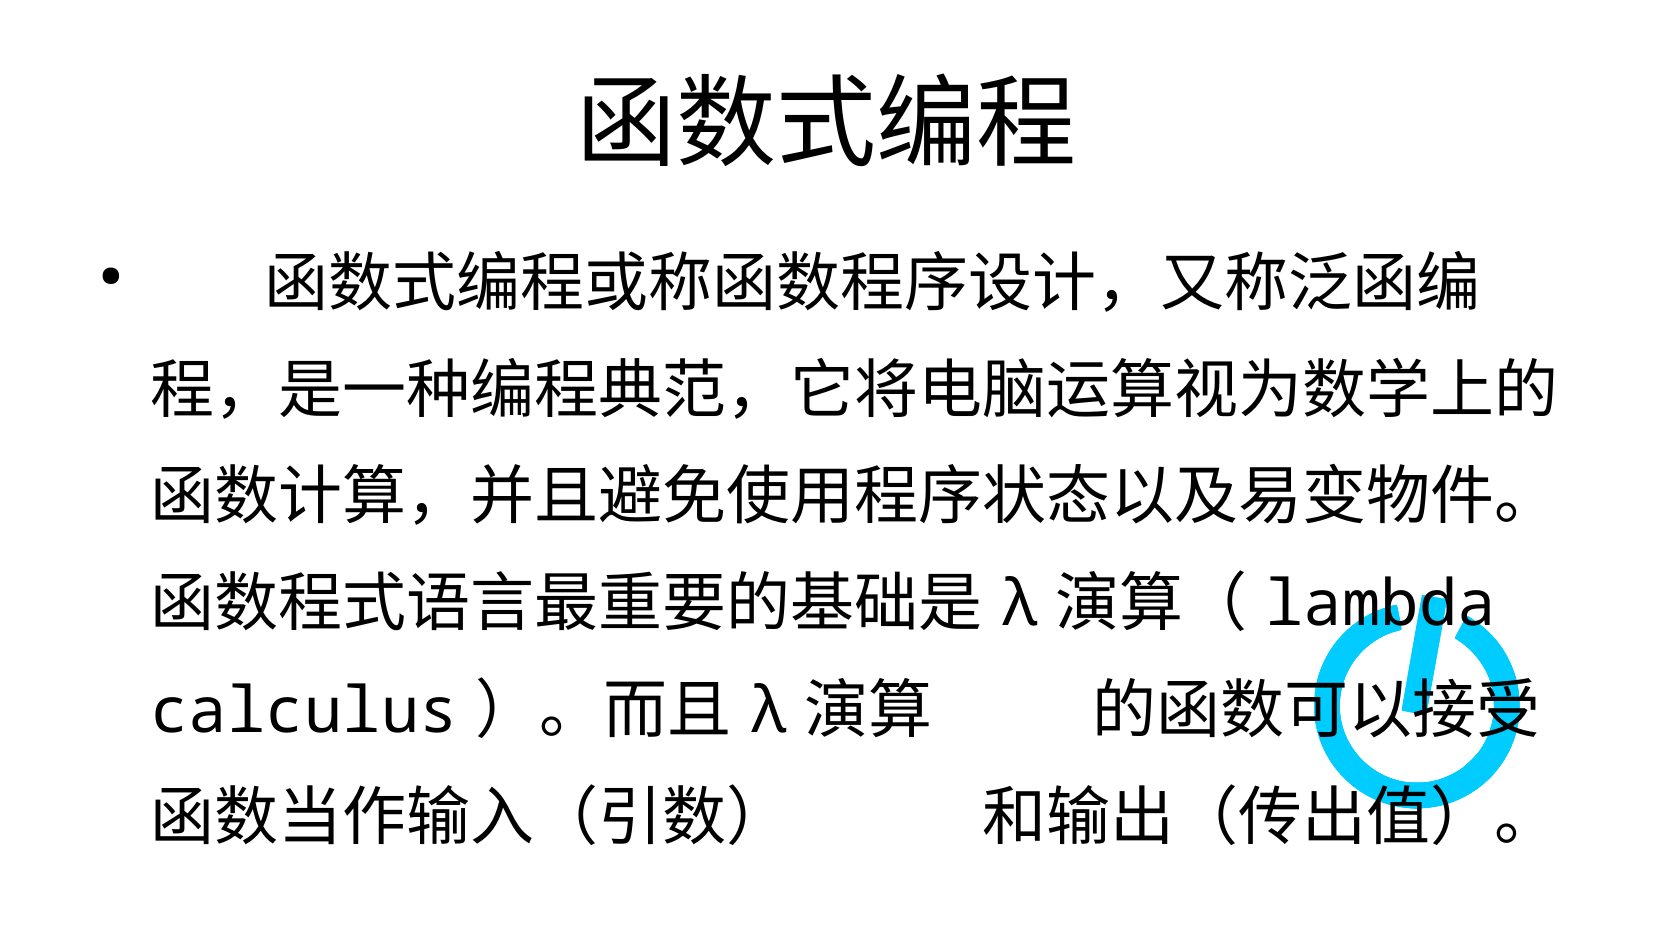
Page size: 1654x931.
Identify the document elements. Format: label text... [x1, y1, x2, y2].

list 函数式编程或称函数程序设计，又称泛函编程，是一种编程典范，它将电脑运算视为数学上的函数计算，并且避免使用程序状态以及易变物件。函数程式语言最重要的基础是λ演算（lambda calculus）。而且λ演算 的函数可以接受函数当作输入（引数） 和输出（传出值）。 [82, 217, 1571, 898]
title 函数式编程 [82, 37, 1571, 193]
